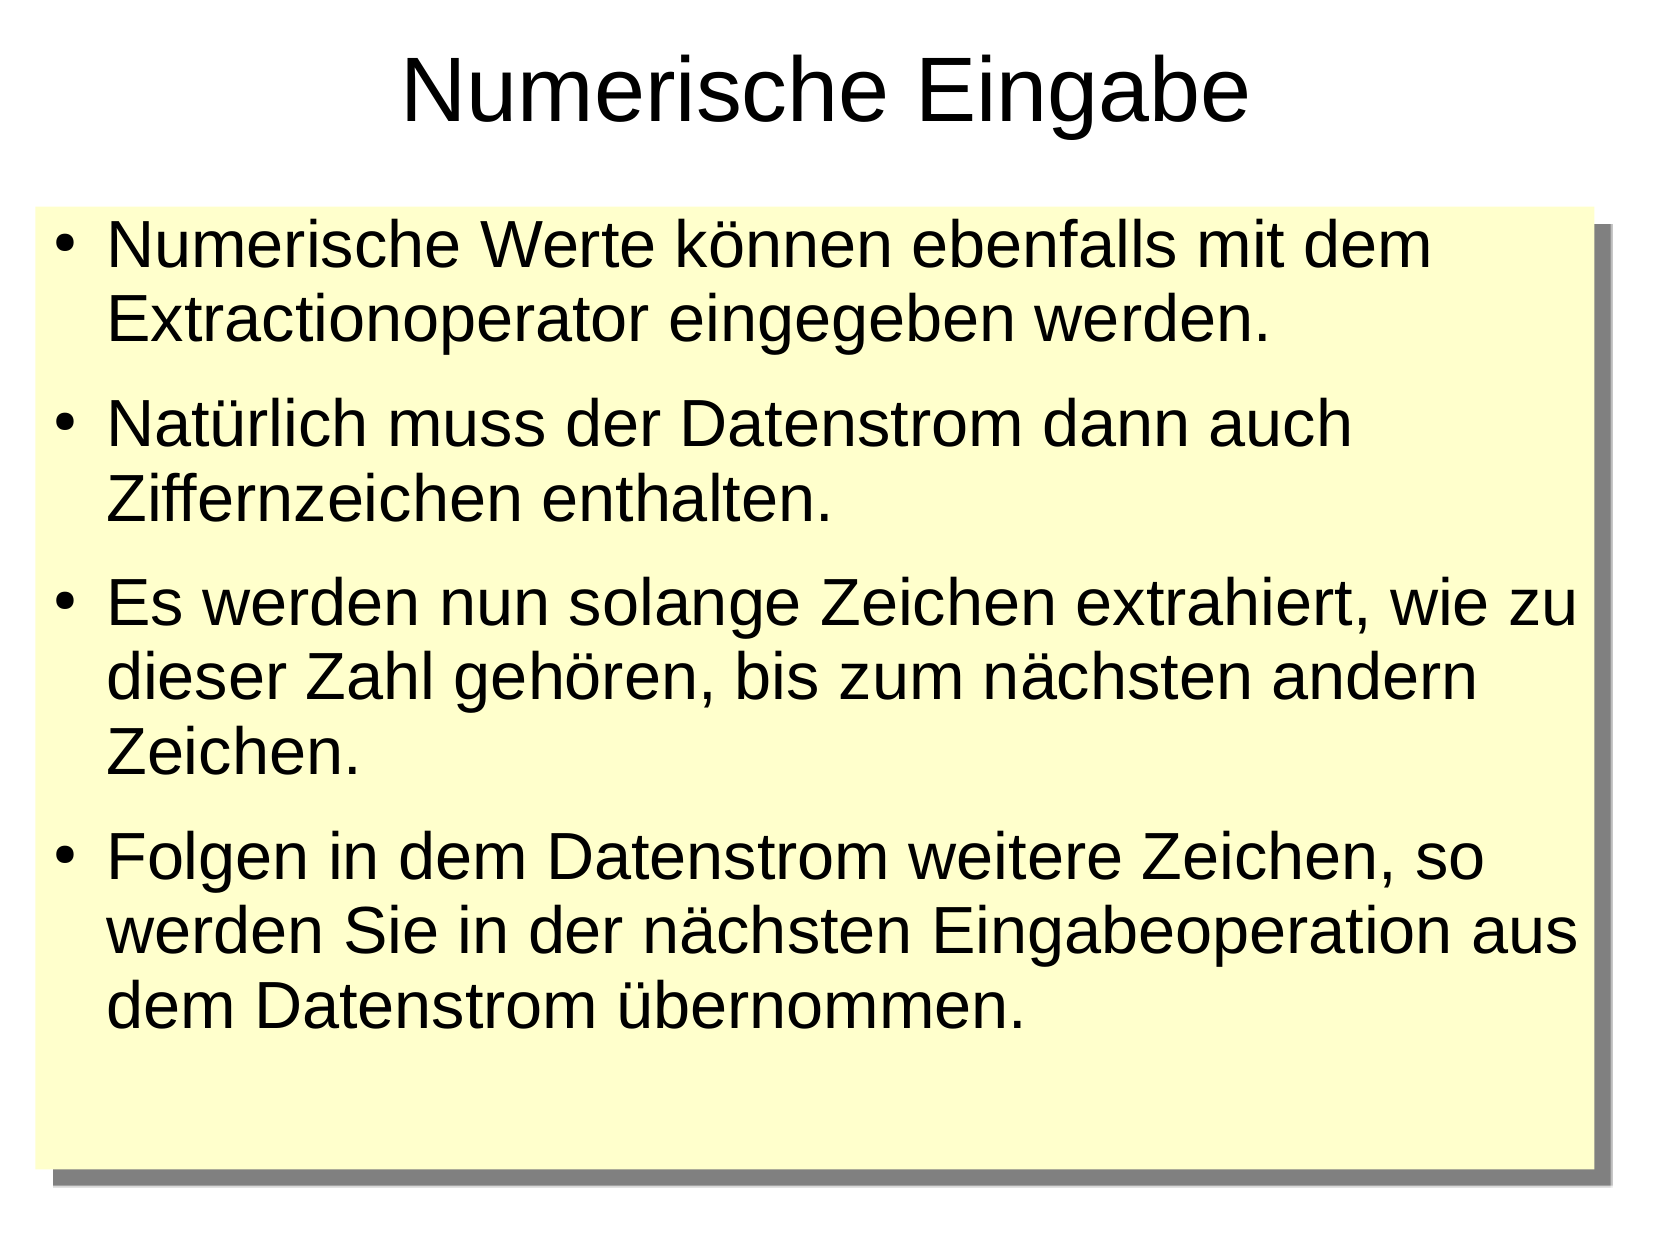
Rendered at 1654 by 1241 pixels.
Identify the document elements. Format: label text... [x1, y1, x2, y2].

list Numerische Werte können ebenfalls mit dem Extractionoperator eingegeben werden. Natürlich muss der Datenstrom dann auch Ziffernzeichen enthalten. Es werden nun solange Zeichen extrahiert, wie zu dieser Zahl gehören, bis zum nächsten andern Zeichen. Folgen in dem Datenstrom weitere Zeichen, so werden Sie in der nächsten Eingabeoperation aus dem Datenstrom übernommen. [35, 206, 1595, 1170]
title Numerische Eingabe [82, 25, 1571, 154]
